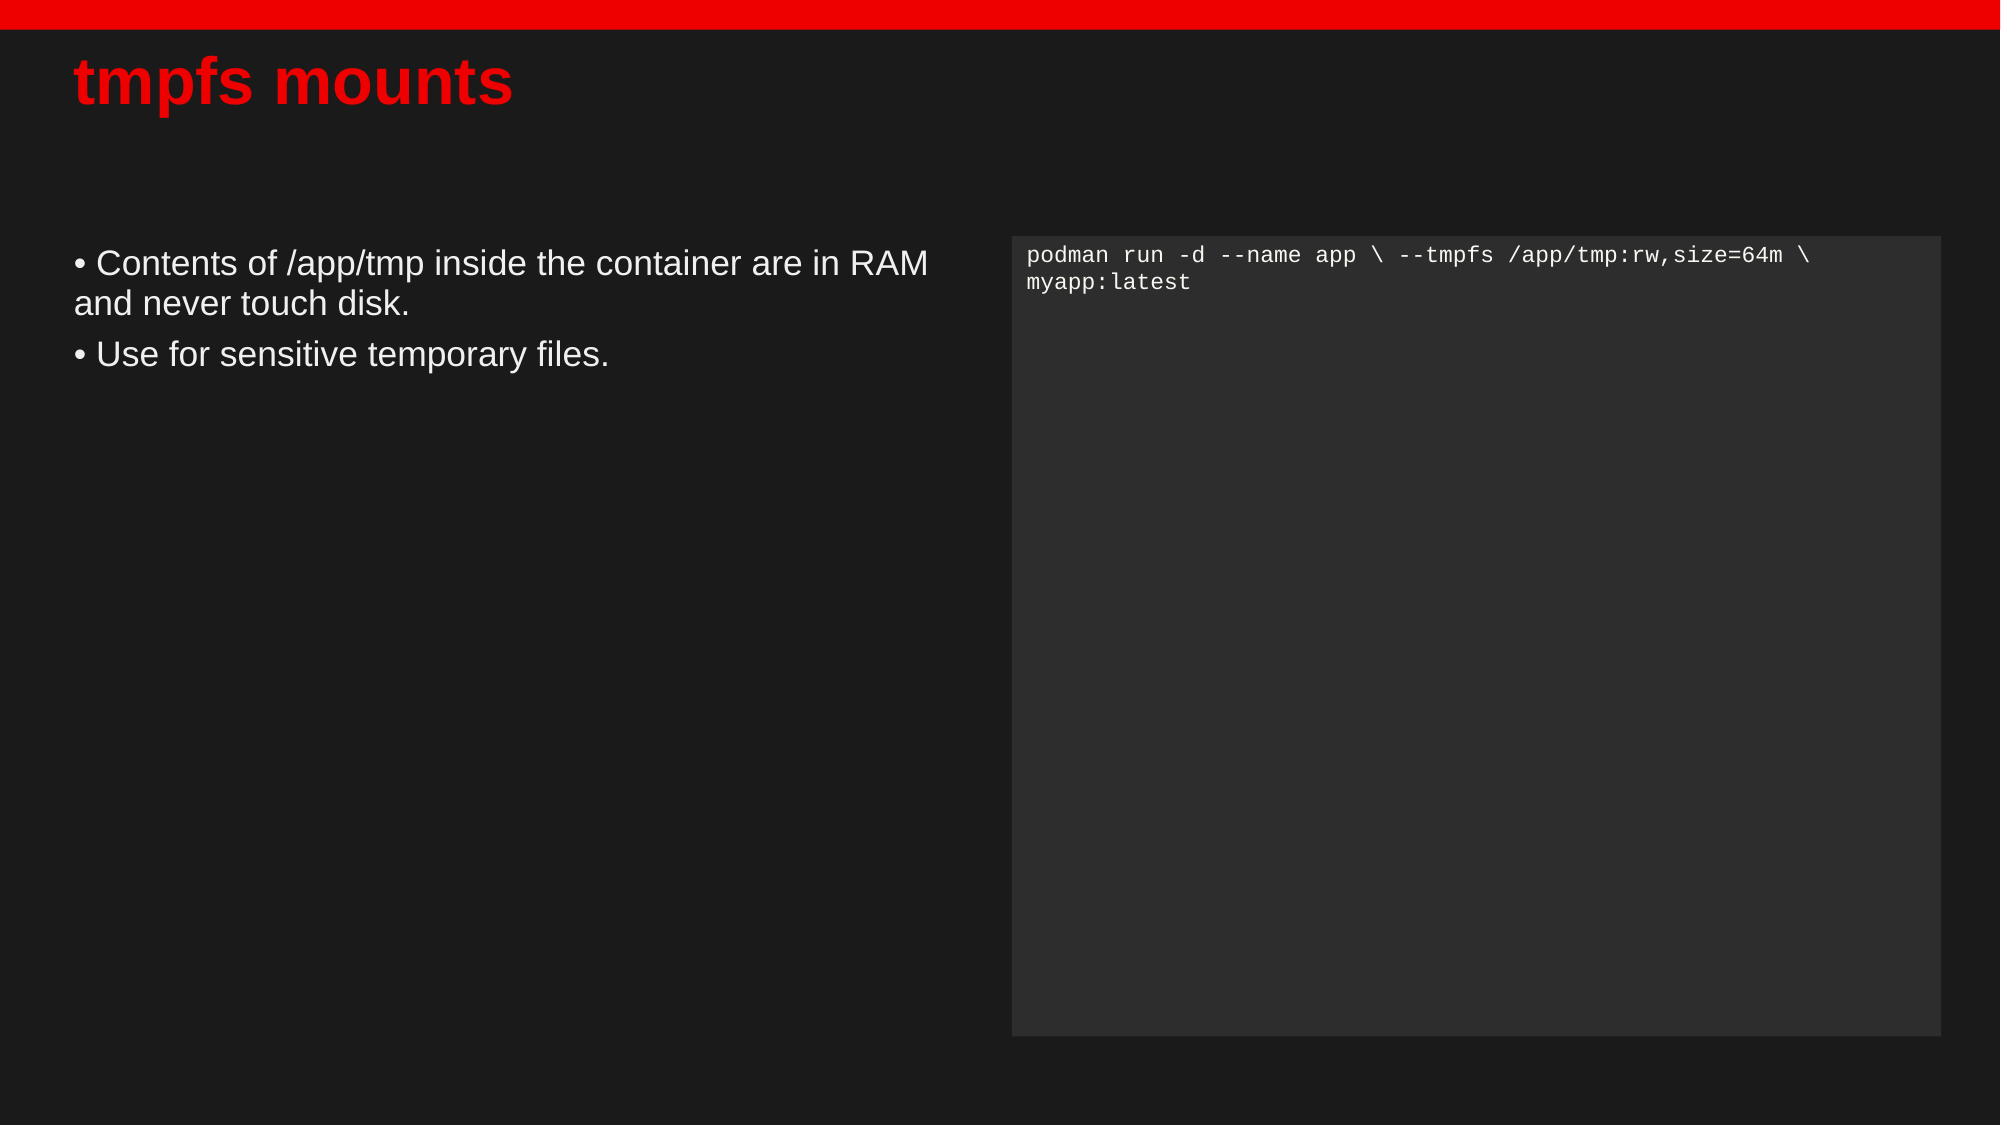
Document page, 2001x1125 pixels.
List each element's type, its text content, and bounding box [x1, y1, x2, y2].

text_box tmpfs mounts [59, 36, 1942, 208]
text_box [0, 0, 2001, 30]
text_box • Contents of /app/tmp inside the container are in RAM and never touch disk. • Use for sensitive temporary files. [59, 236, 989, 1037]
text_box podman run -d --name app \ --tmpfs /app/tmp:rw,size=64m \ myapp:latest [1011, 236, 1942, 1037]
